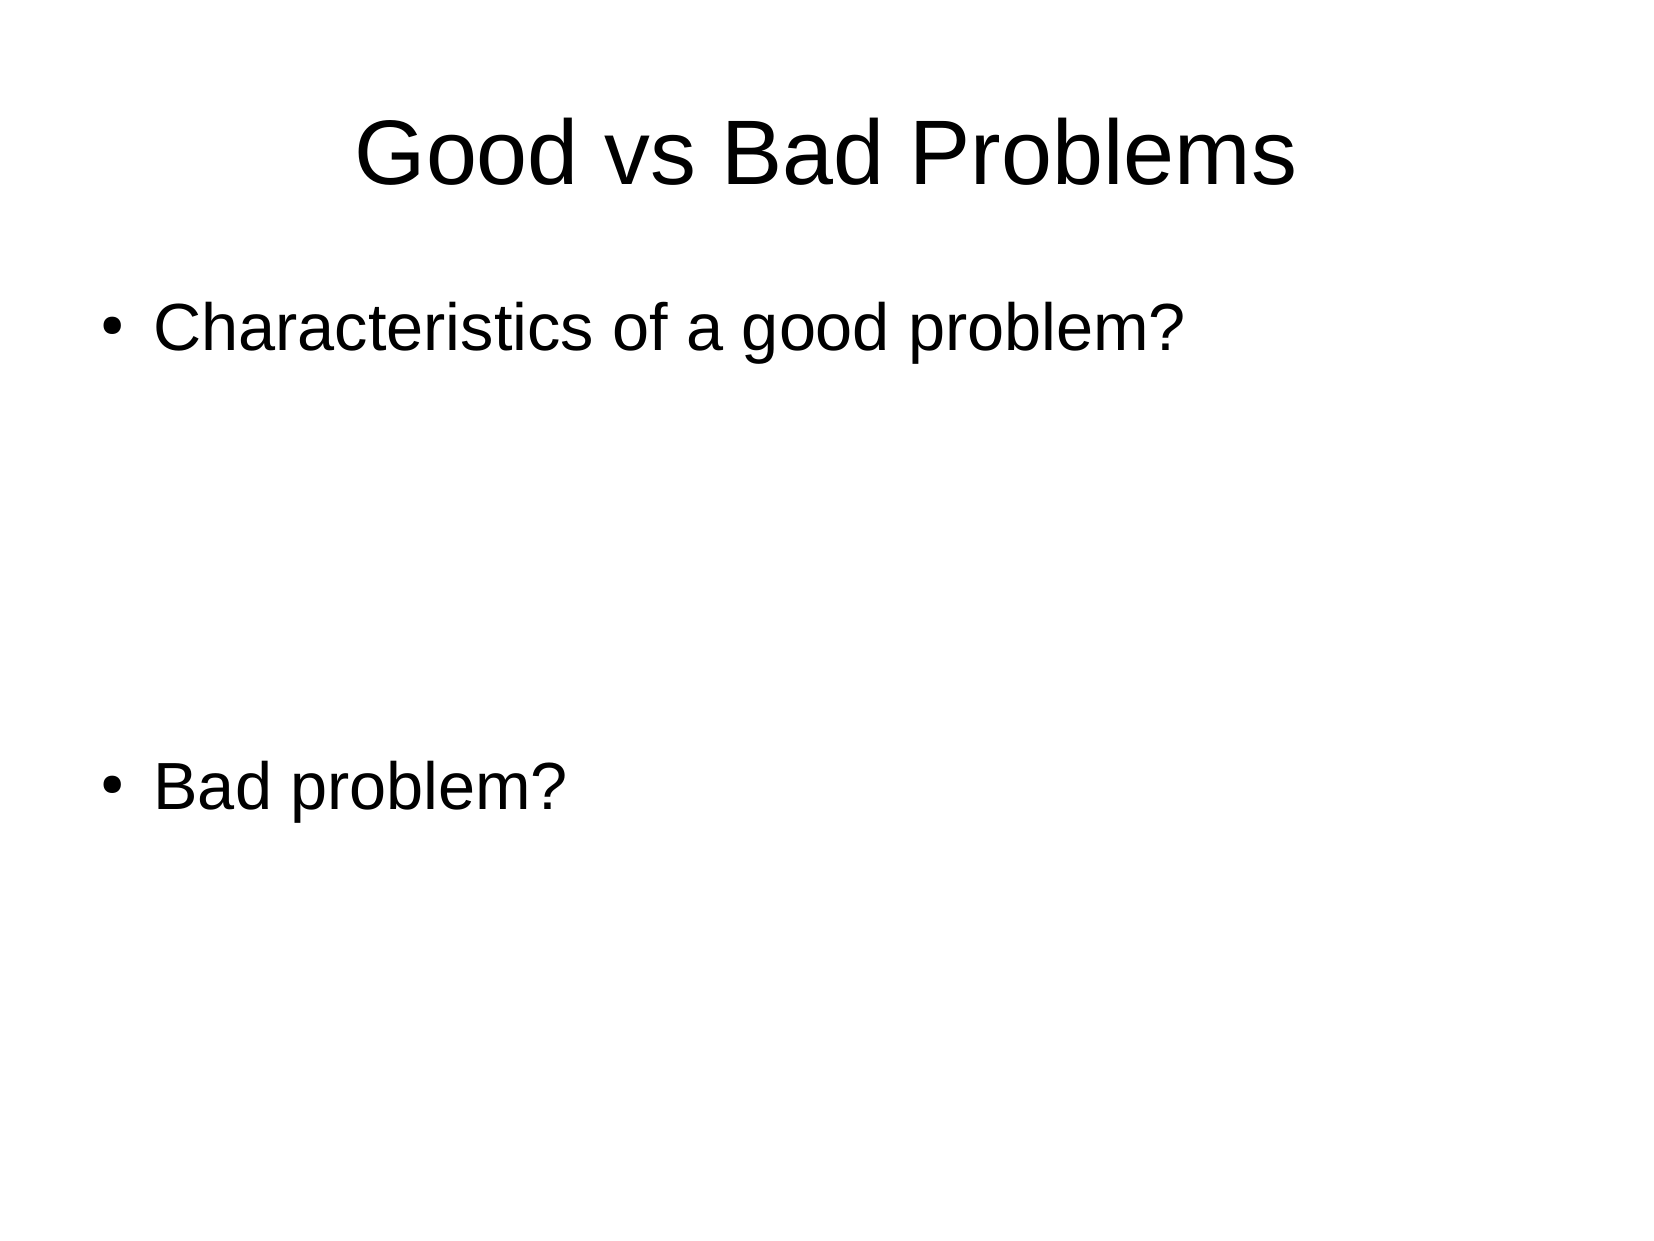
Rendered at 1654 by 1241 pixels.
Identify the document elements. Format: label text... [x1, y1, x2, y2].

title Good vs Bad Problems [82, 49, 1571, 257]
list Characteristics of a good problem? Bad problem? [82, 290, 1571, 1010]
